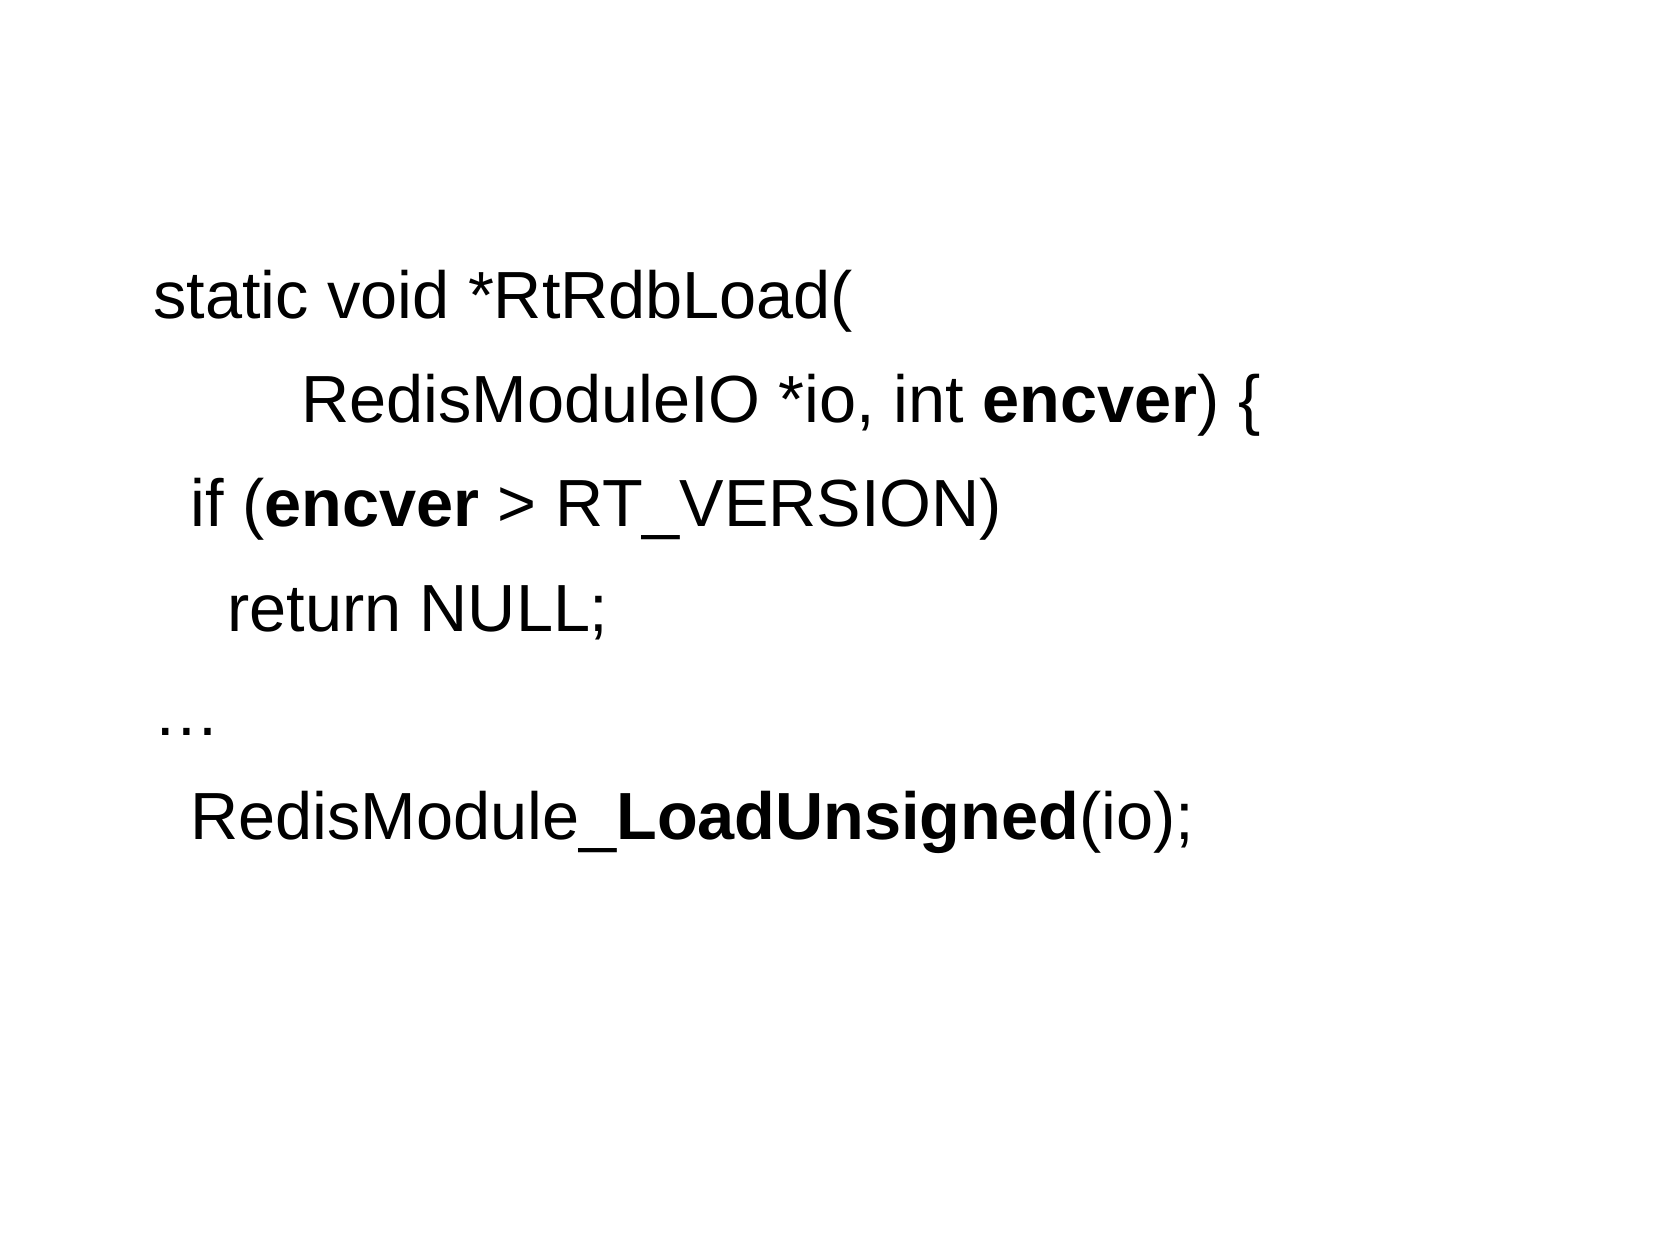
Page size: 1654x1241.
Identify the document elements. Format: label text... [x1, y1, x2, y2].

list static void *RtRdbLoad( RedisModuleIO *io, int encver) { if (encver > RT_VERSION) return NULL; … RedisModule_LoadUnsigned(io); [82, 153, 1571, 1109]
